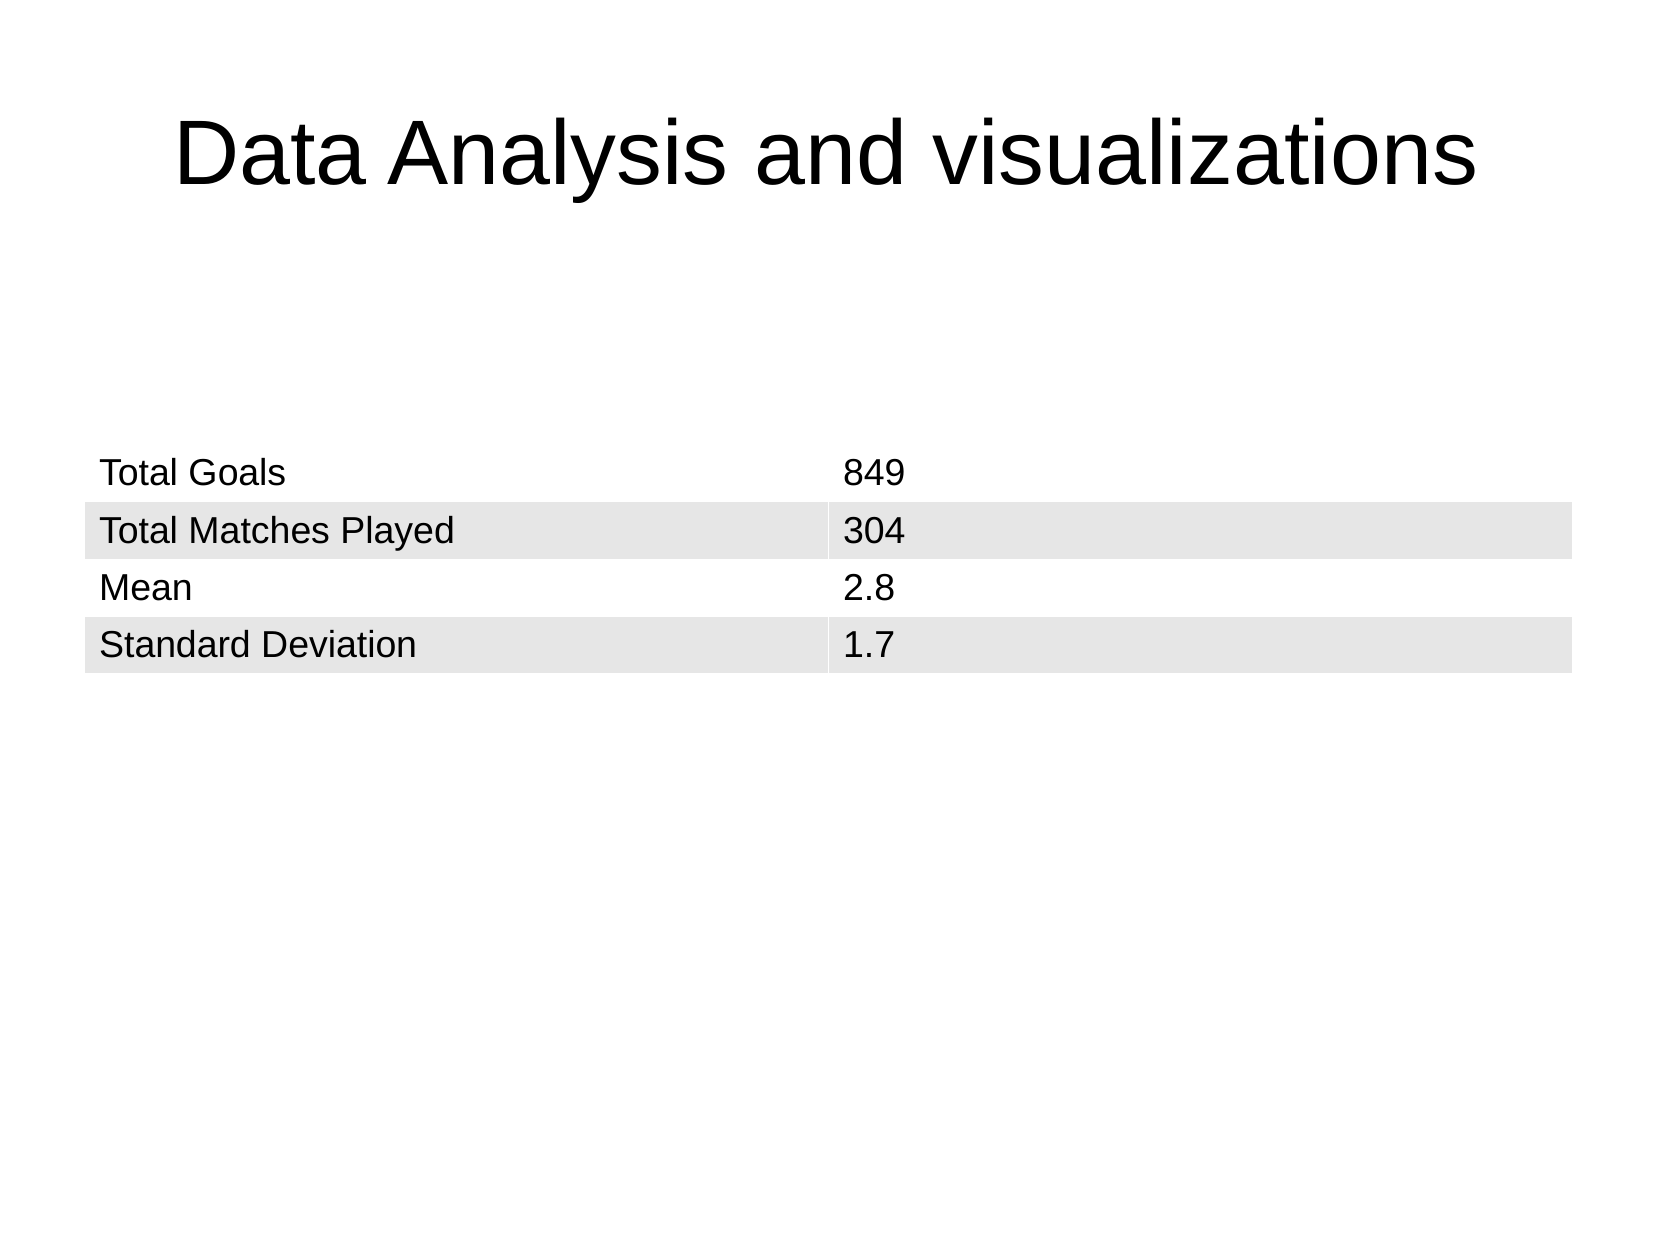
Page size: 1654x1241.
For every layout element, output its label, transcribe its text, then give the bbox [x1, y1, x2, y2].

table_cell 1.7 [829, 617, 1572, 673]
table_cell Standard Deviation [85, 617, 828, 673]
table_header Total Goals [85, 445, 828, 501]
table_cell 304 [829, 502, 1572, 559]
table_header 849 [829, 445, 1572, 501]
table_cell Total Matches Played [85, 502, 828, 559]
table_cell Mean [85, 560, 828, 616]
title Data Analysis and visualizations [82, 49, 1571, 257]
table_cell 2.8 [829, 560, 1572, 616]
